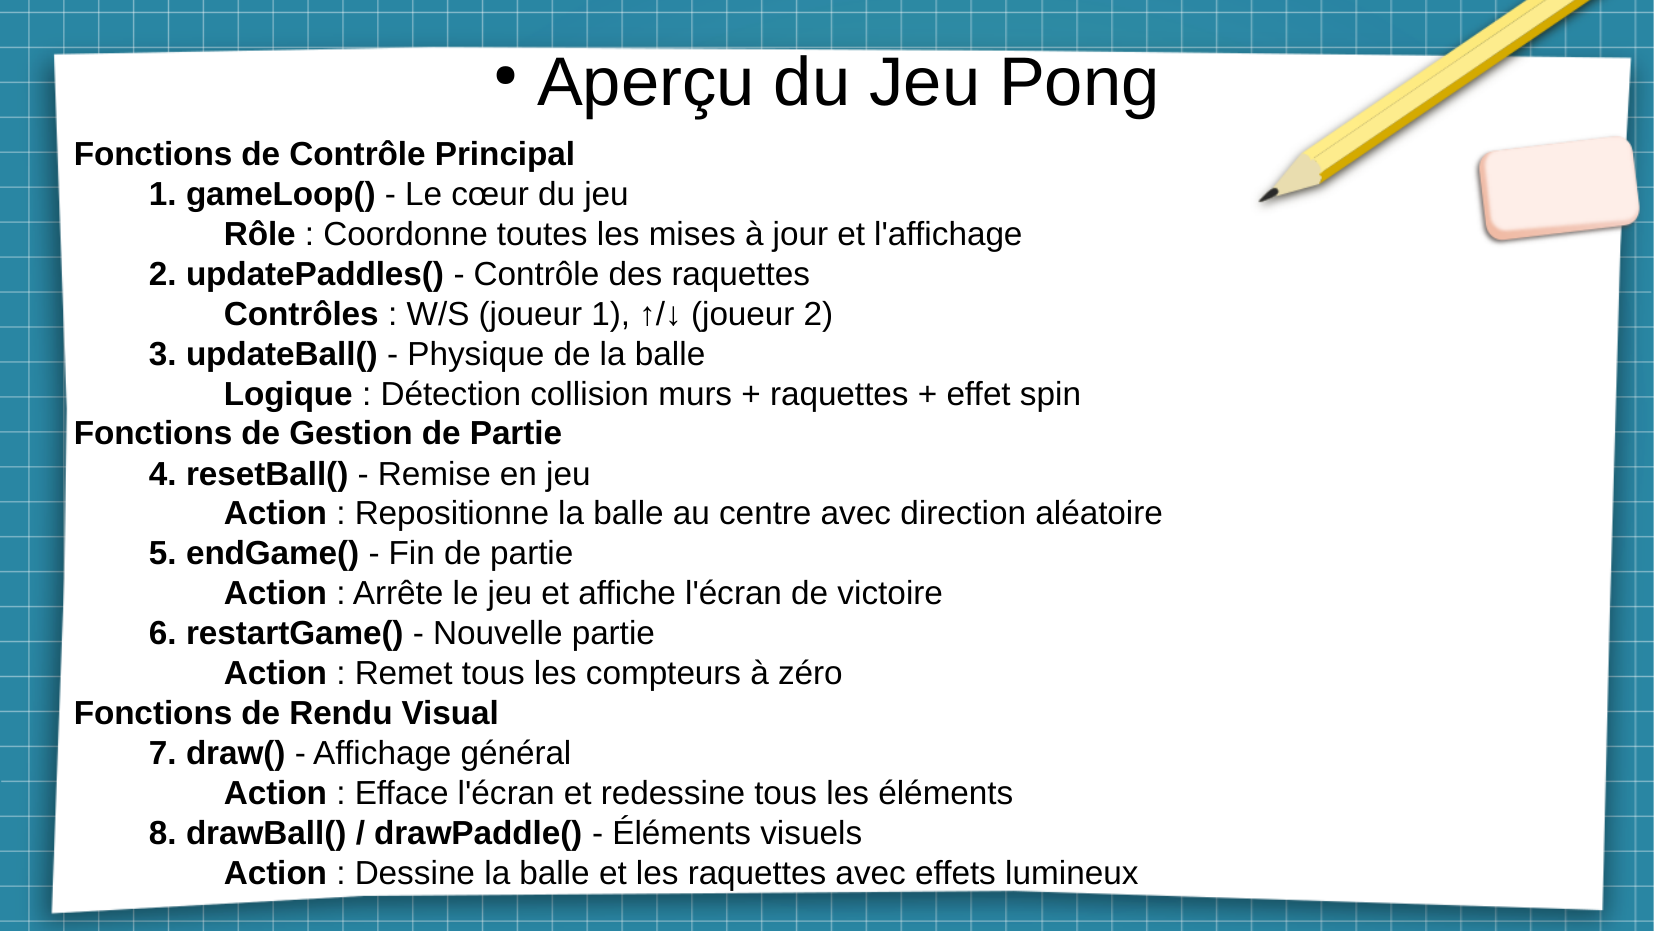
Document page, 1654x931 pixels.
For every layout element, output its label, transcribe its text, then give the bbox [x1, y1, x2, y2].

text_box Fonctions de Contrôle Principal 1. gameLoop() - Le cœur du jeu Rôle : Coordonne toutes les mises à jour et l'affichage 2. updatePaddles() - Contrôle des raquettes Contrôles : W/S (joueur 1), ↑/↓ (joueur 2) 3. updateBall() - Physique de la balle Logique : Détection collision murs + raquettes + effet spin Fonctions de Gestion de Partie 4. resetBall() - Remise en jeu Action : Repositionne la balle au centre avec direction aléatoire 5. endGame() - Fin de partie Action : Arrête le jeu et affiche l'écran de victoire 6. restartGame() - Nouvelle partie Action : Remet tous les compteurs à zéro Fonctions de Rendu Visual 7. draw() - Affichage général Action : Efface l'écran et redessine tous les éléments 8. drawBall() / drawPaddle() - Éléments visuels Action : Dessine la balle et les raquettes avec effets lumineux [58, 124, 1654, 908]
title Aperçu du Jeu Pong [82, 0, 1571, 124]
